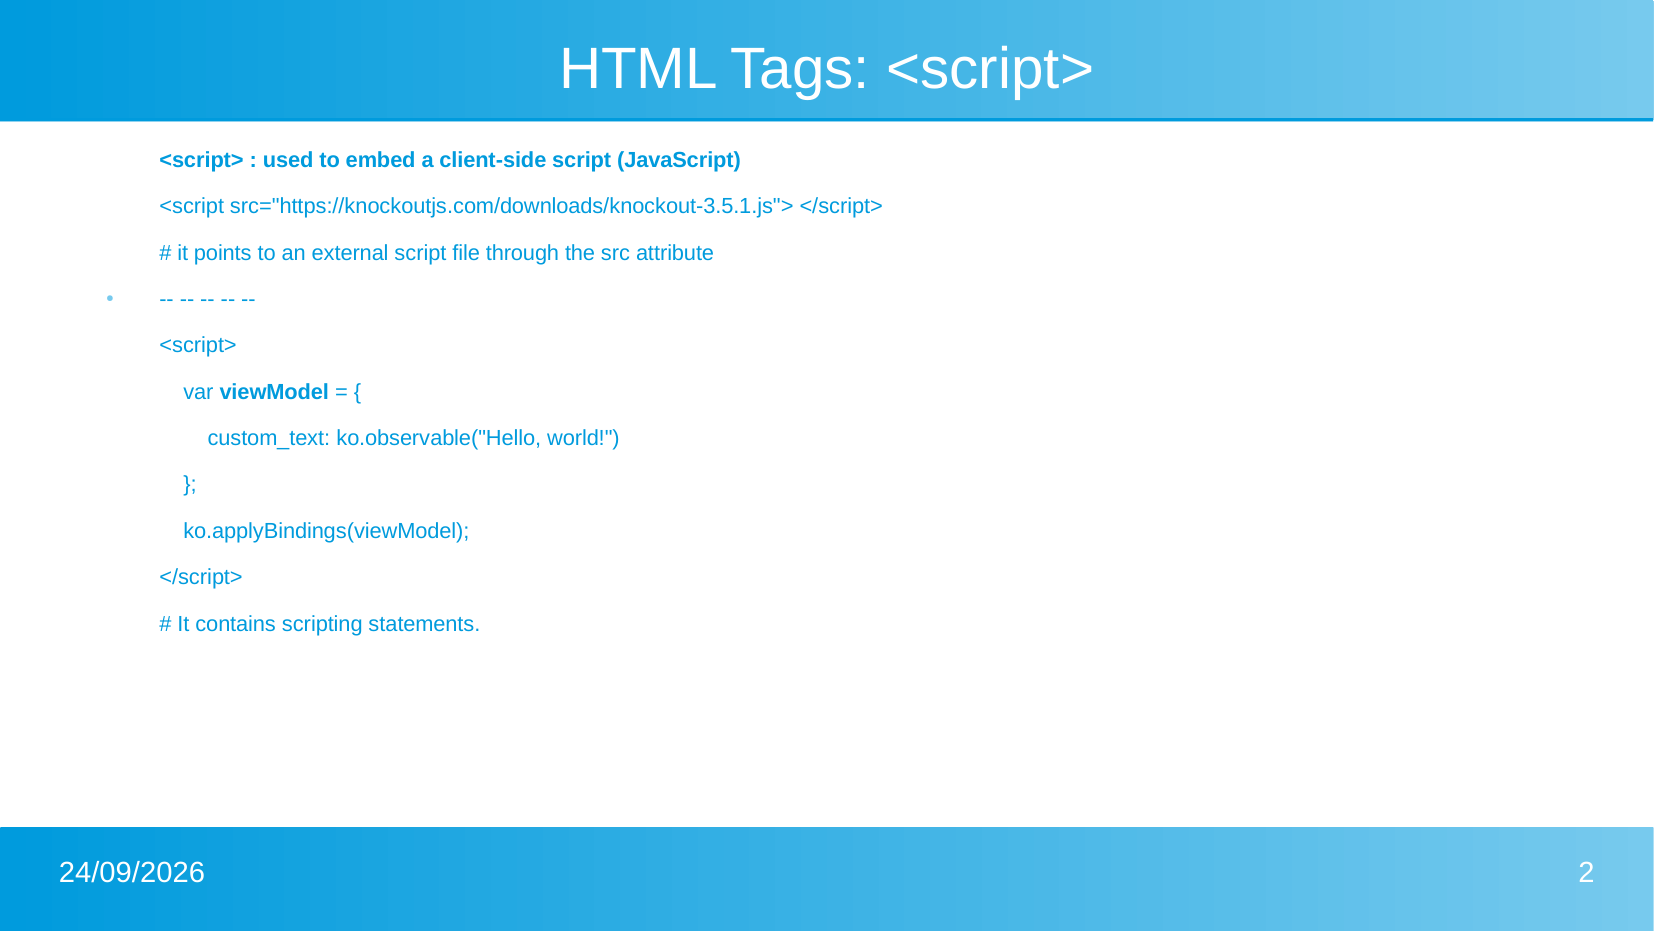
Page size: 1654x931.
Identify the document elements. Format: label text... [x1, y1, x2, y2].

list <script> : used to embed a client-side script (JavaScript) <script src="https://knockoutjs.com/downloads/knockout-3.5.1.js"> </script> # it points to an external script file through the src attribute -- -- -- -- -- <script> var viewModel = { custom_text: ko.observable("Hello, world!") }; ko.applyBindings(viewModel); </script> # It contains scripting statements. [88, 147, 1625, 739]
title HTML Tags: <script> [59, 36, 1595, 102]
